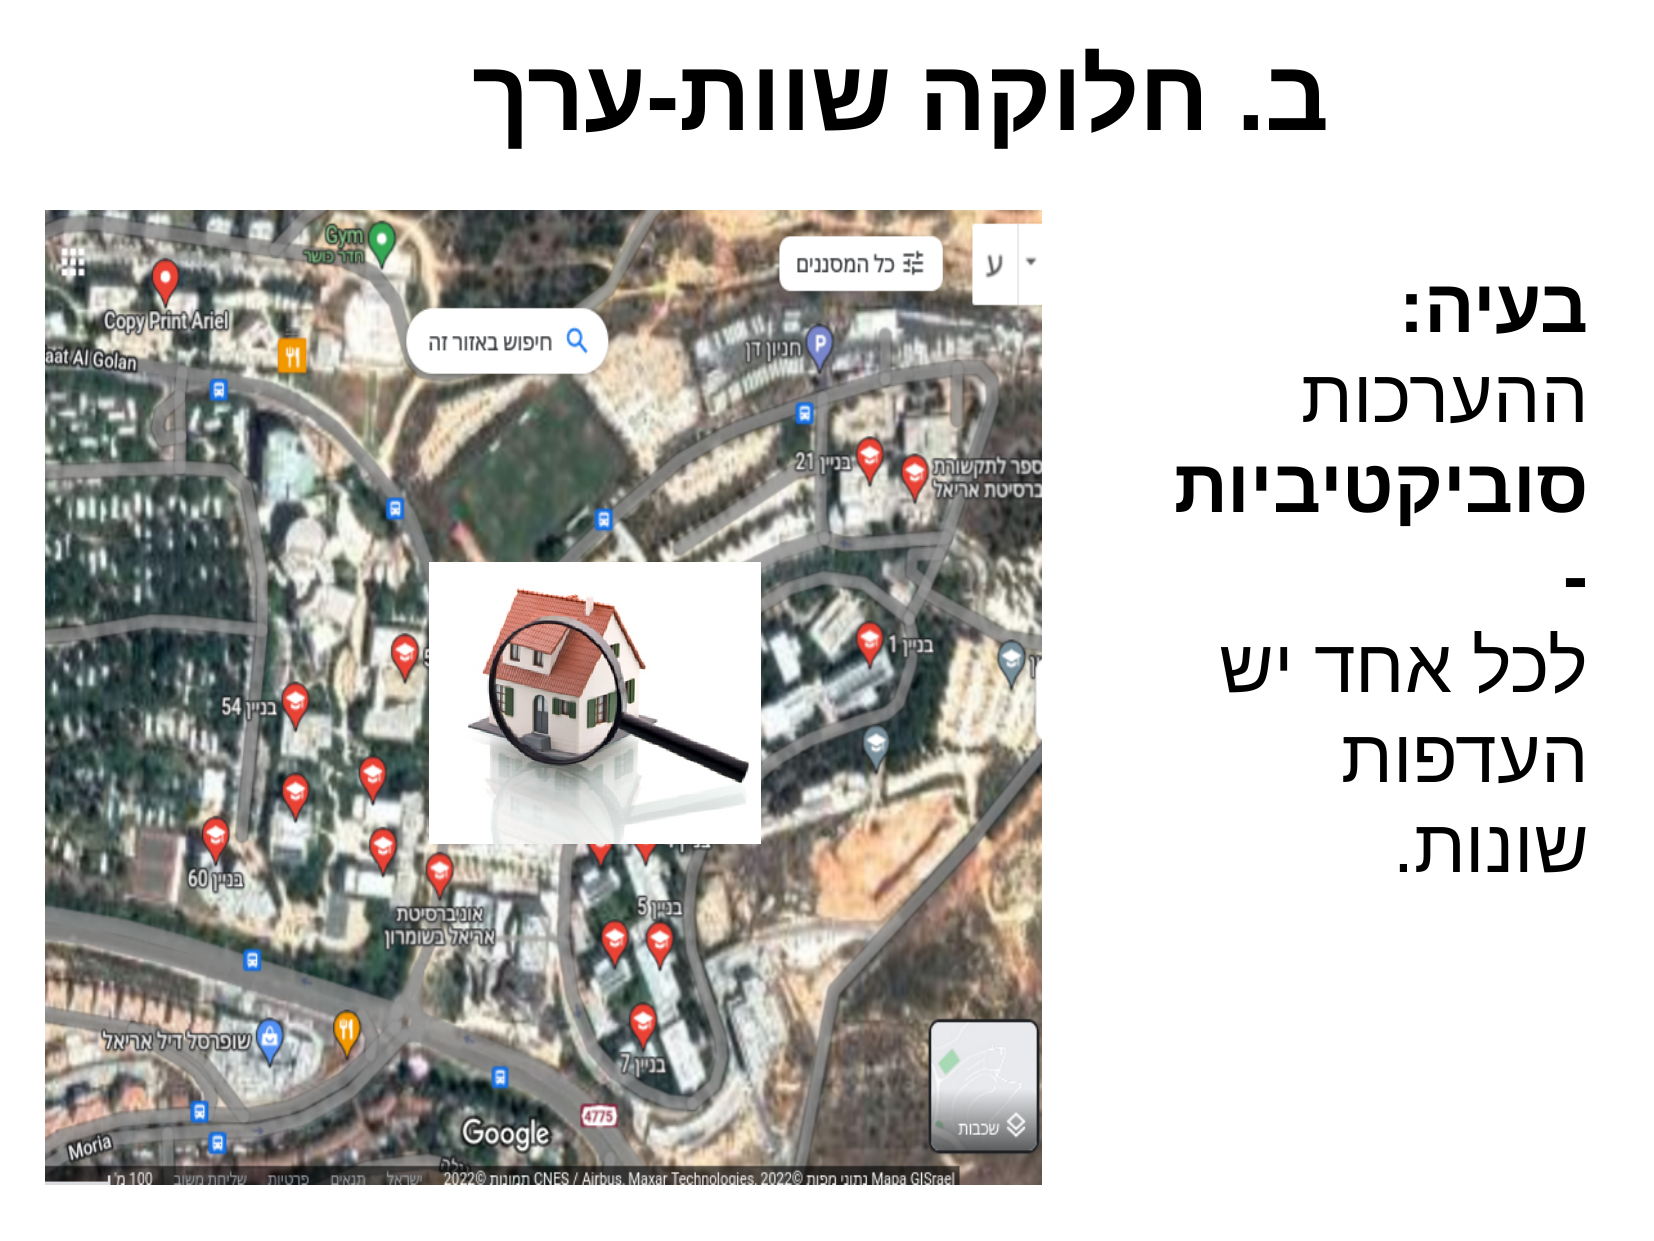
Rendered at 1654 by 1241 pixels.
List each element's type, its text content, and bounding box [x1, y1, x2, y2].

text_box ב. חלוקה שוות-ערך [148, 49, 1654, 166]
text_box בעיה: ההערכות סוביקטיביות - לכל אחד יש העדפות שונות. [1124, 347, 1604, 993]
picture [45, 210, 1042, 1186]
